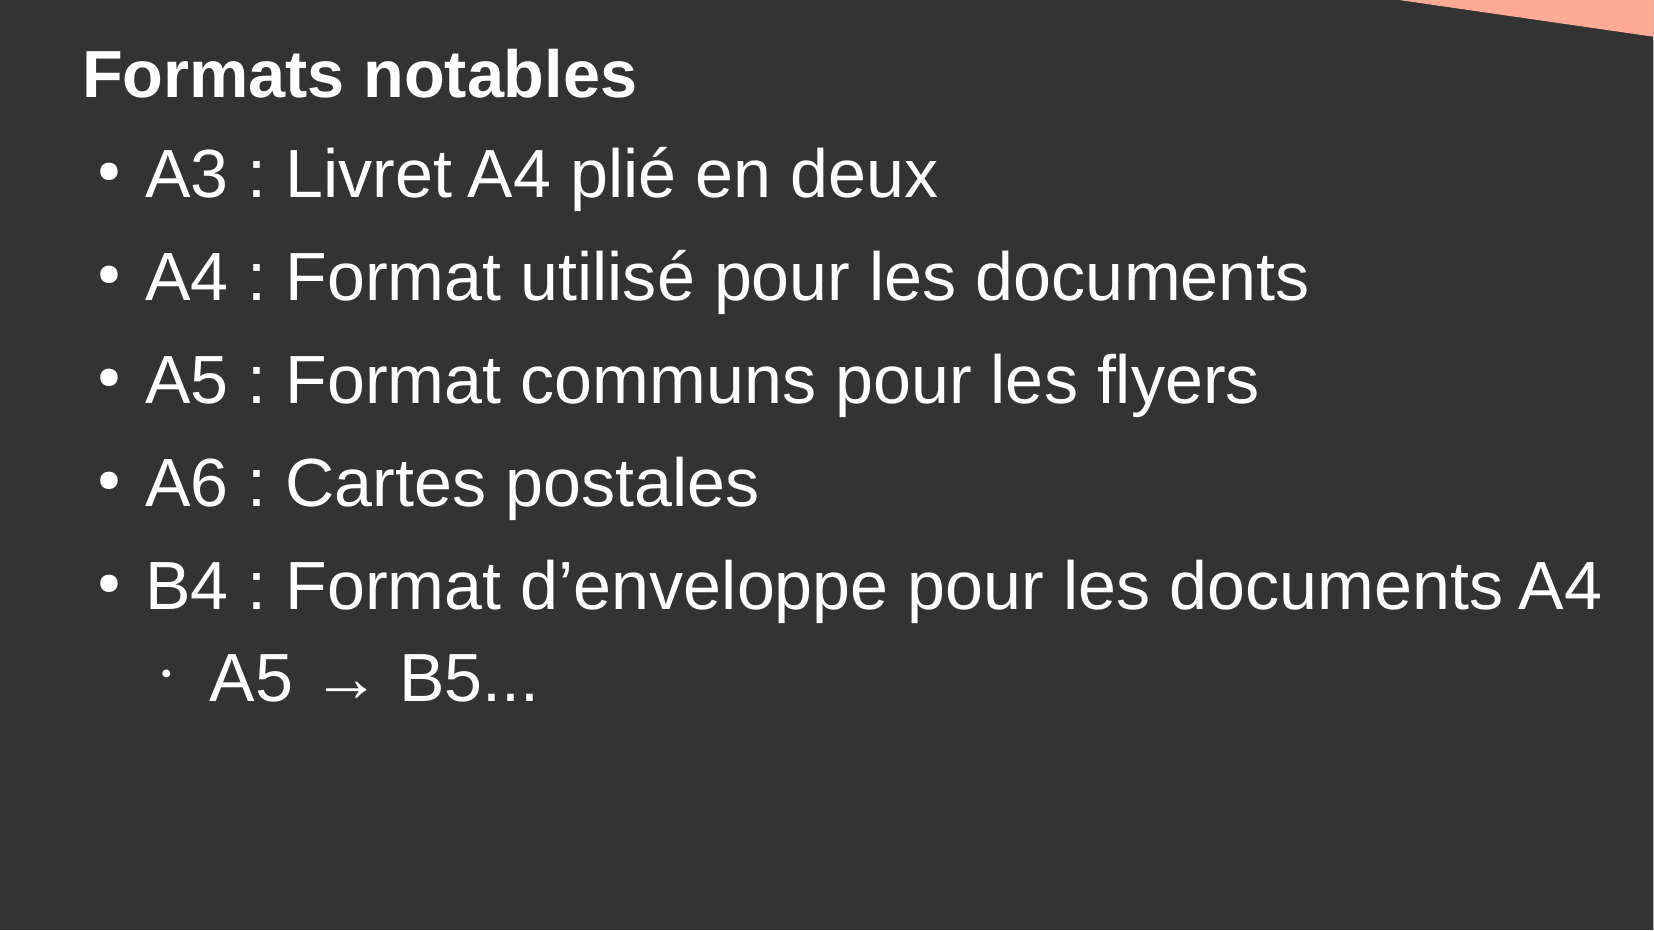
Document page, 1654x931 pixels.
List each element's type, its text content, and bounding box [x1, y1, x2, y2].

text_box [1399, 0, 1654, 37]
title Formats notables [82, 37, 1571, 122]
list A3 : Livret A4 plié en deux A4 : Format utilisé pour les documents A5 : Format communs pour les flyers A6 : Cartes postales B4 : Format d’enveloppe pour les documents A4 A5 → B5... [80, 135, 1620, 777]
